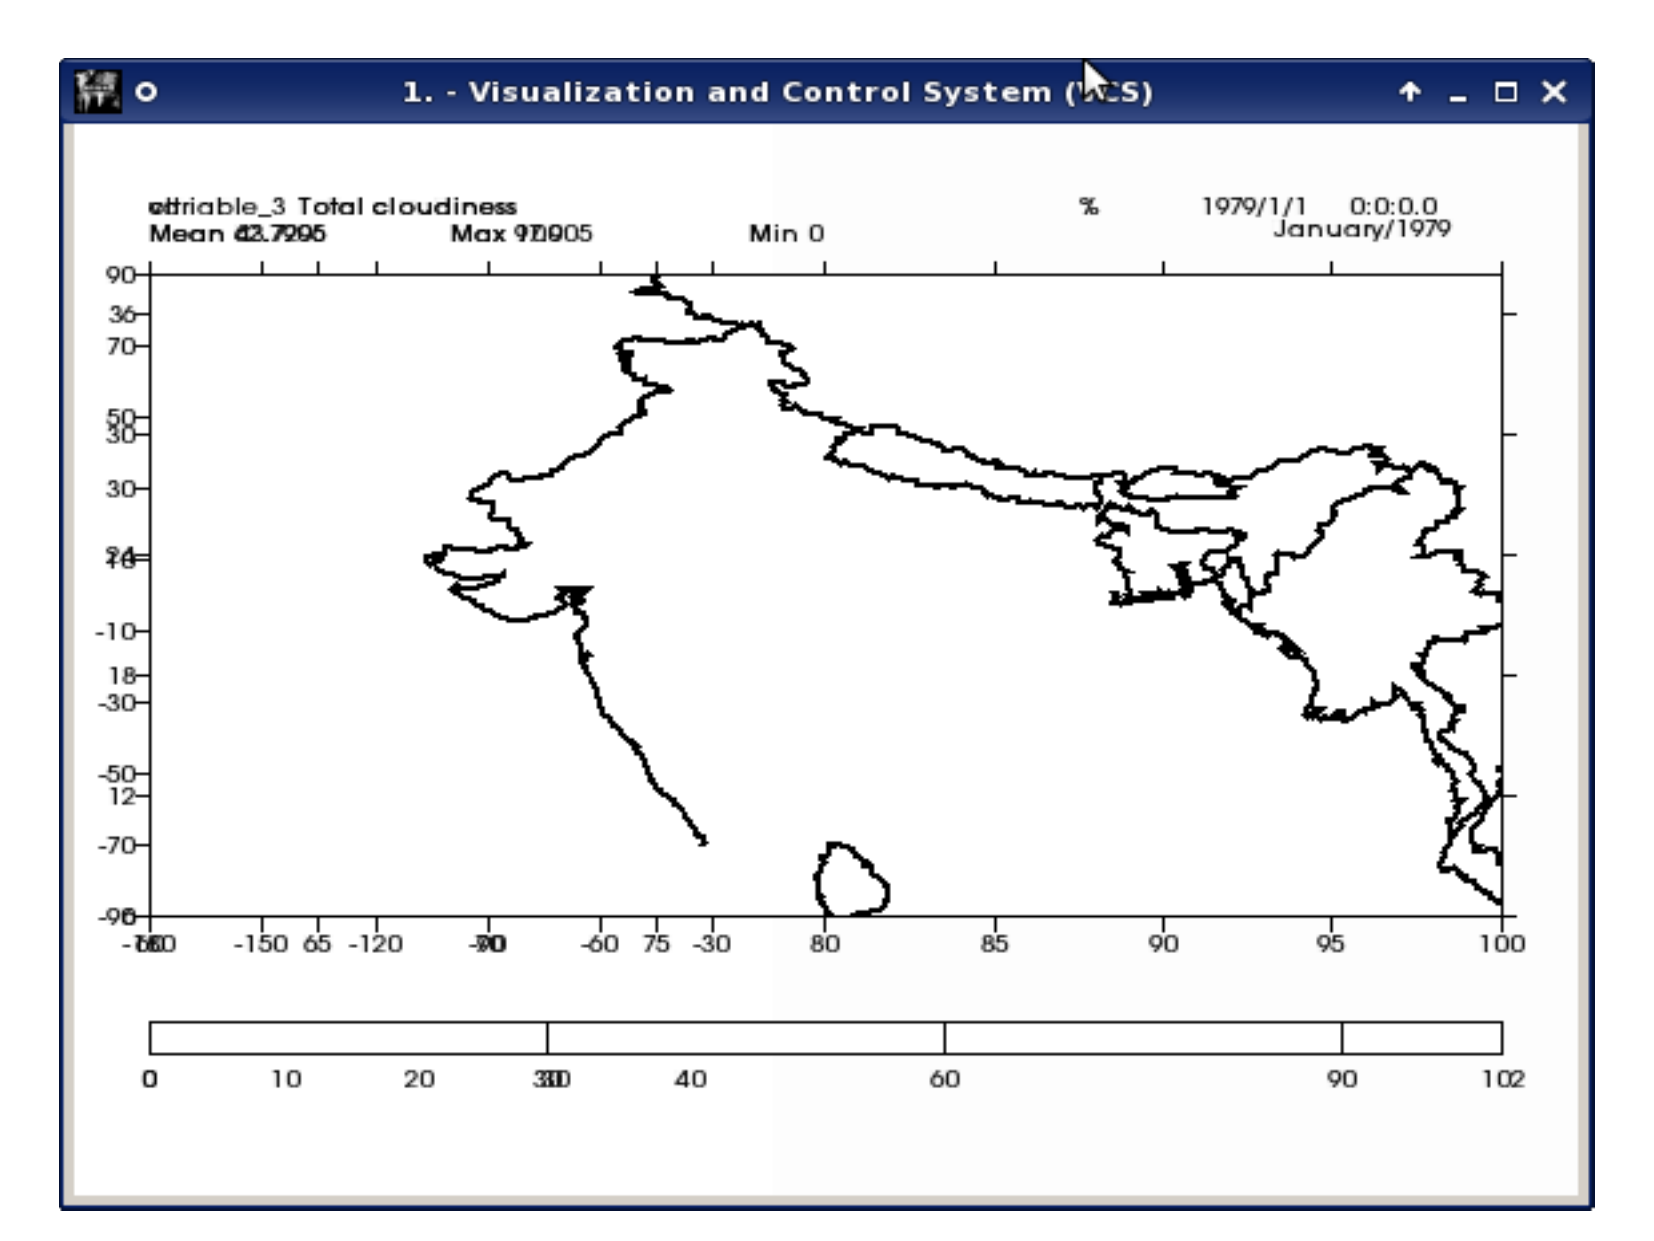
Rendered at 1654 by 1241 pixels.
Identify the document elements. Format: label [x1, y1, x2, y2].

picture [59, 58, 1595, 1211]
